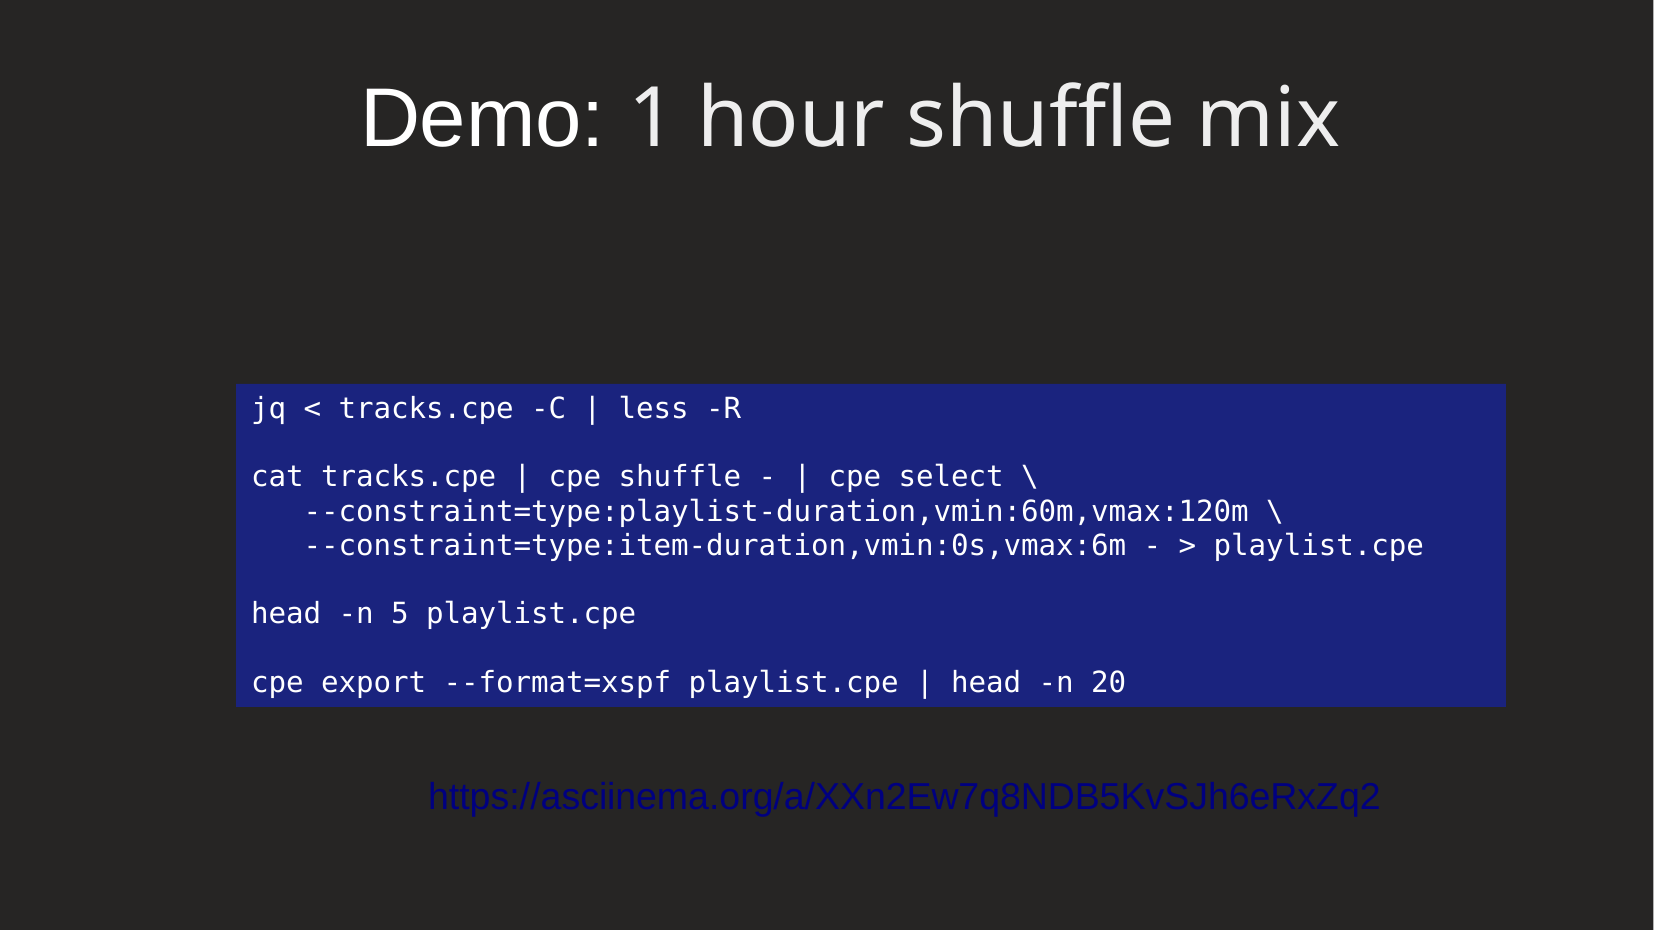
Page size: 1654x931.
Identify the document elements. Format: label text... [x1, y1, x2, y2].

text_box https://asciinema.org/a/XXn2Ew7q8NDB5KvSJh6eRxZq2 [413, 767, 1407, 825]
text_box jq < tracks.cpe -C | less -R cat tracks.cpe | cpe shuffle - | cpe select \ --constraint=type:playlist-duration,vmin:60m,vmax:120m \ --constraint=type:item-duration,vmin:0s,vmax:6m - > playlist.cpe head -n 5 playlist.cpe cpe export --format=xspf playlist.cpe | head -n 20 [236, 383, 1506, 707]
title Demo: 1 hour shuffle mix [70, 37, 1559, 193]
